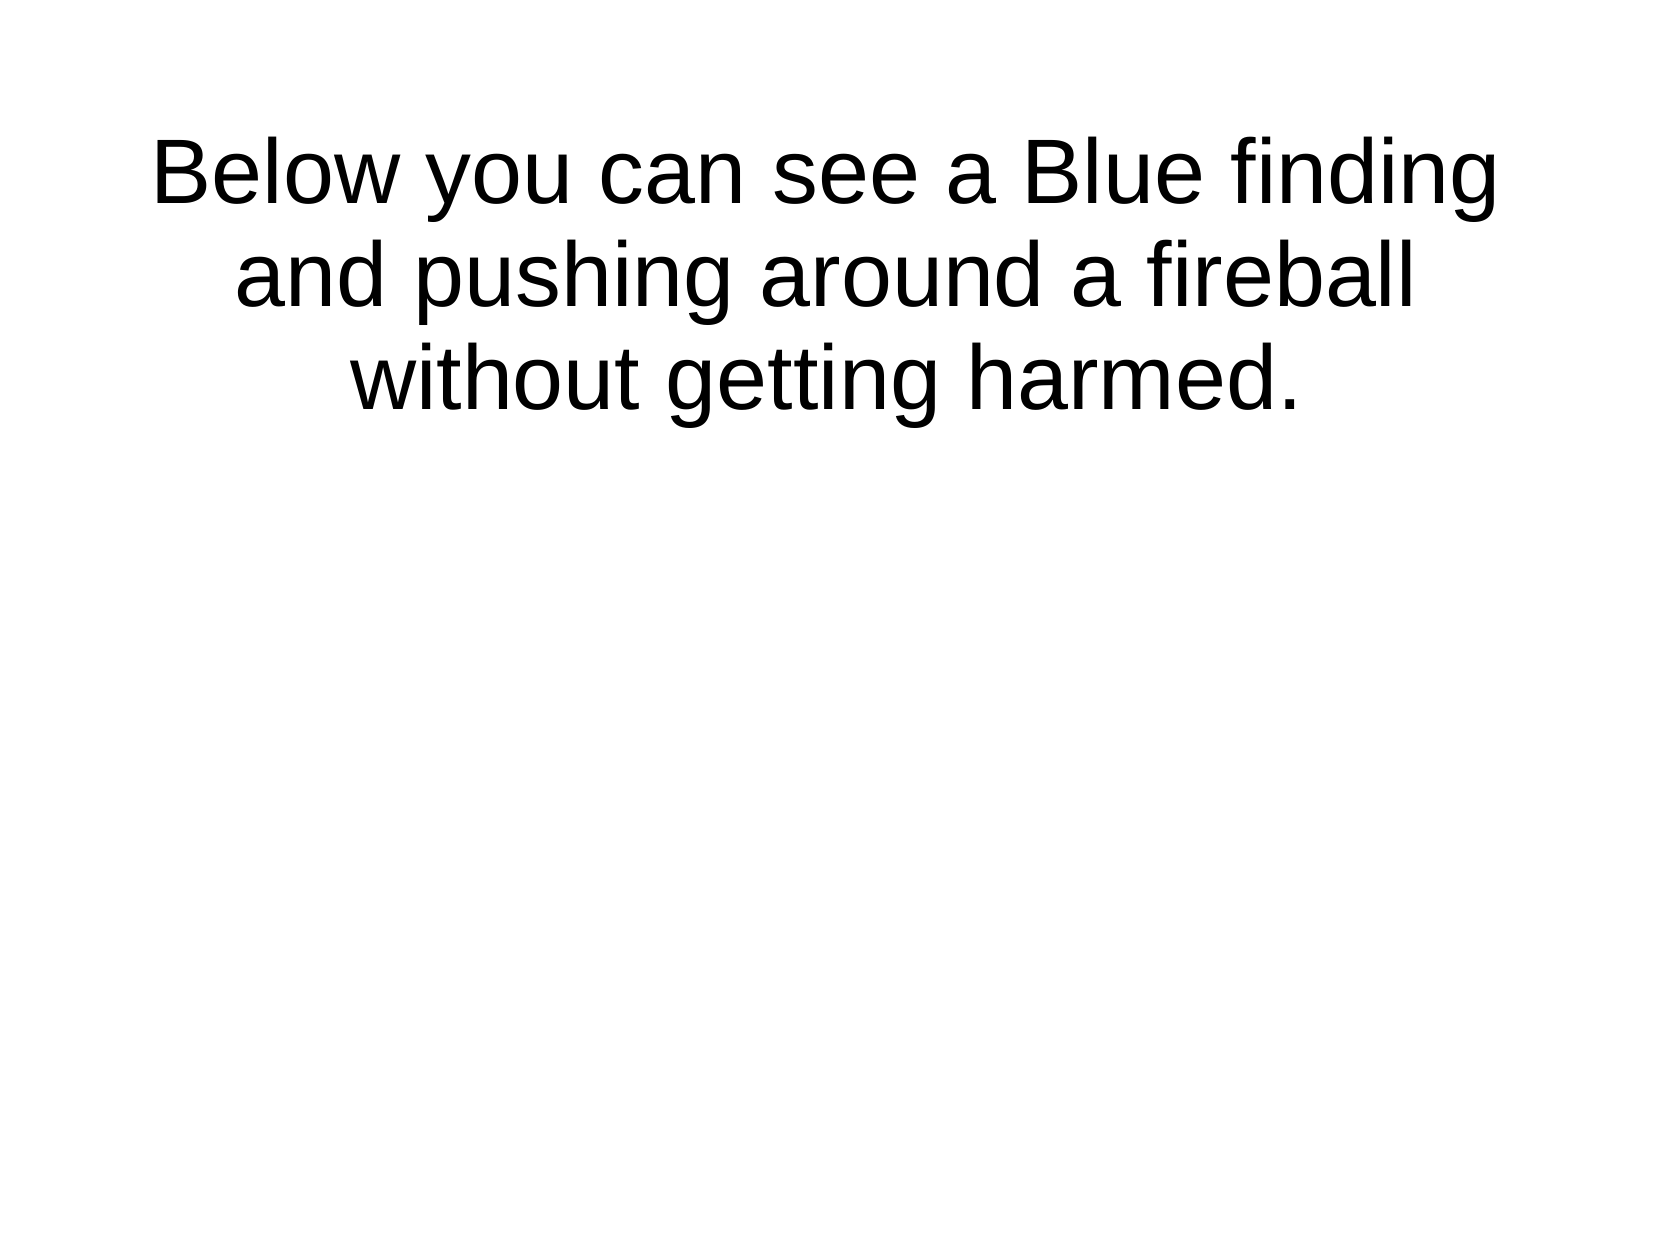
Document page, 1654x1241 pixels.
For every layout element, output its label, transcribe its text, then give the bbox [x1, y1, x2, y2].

title Below you can see a Blue finding and pushing around a fireball without getting harmed. [82, 121, 1571, 1126]
